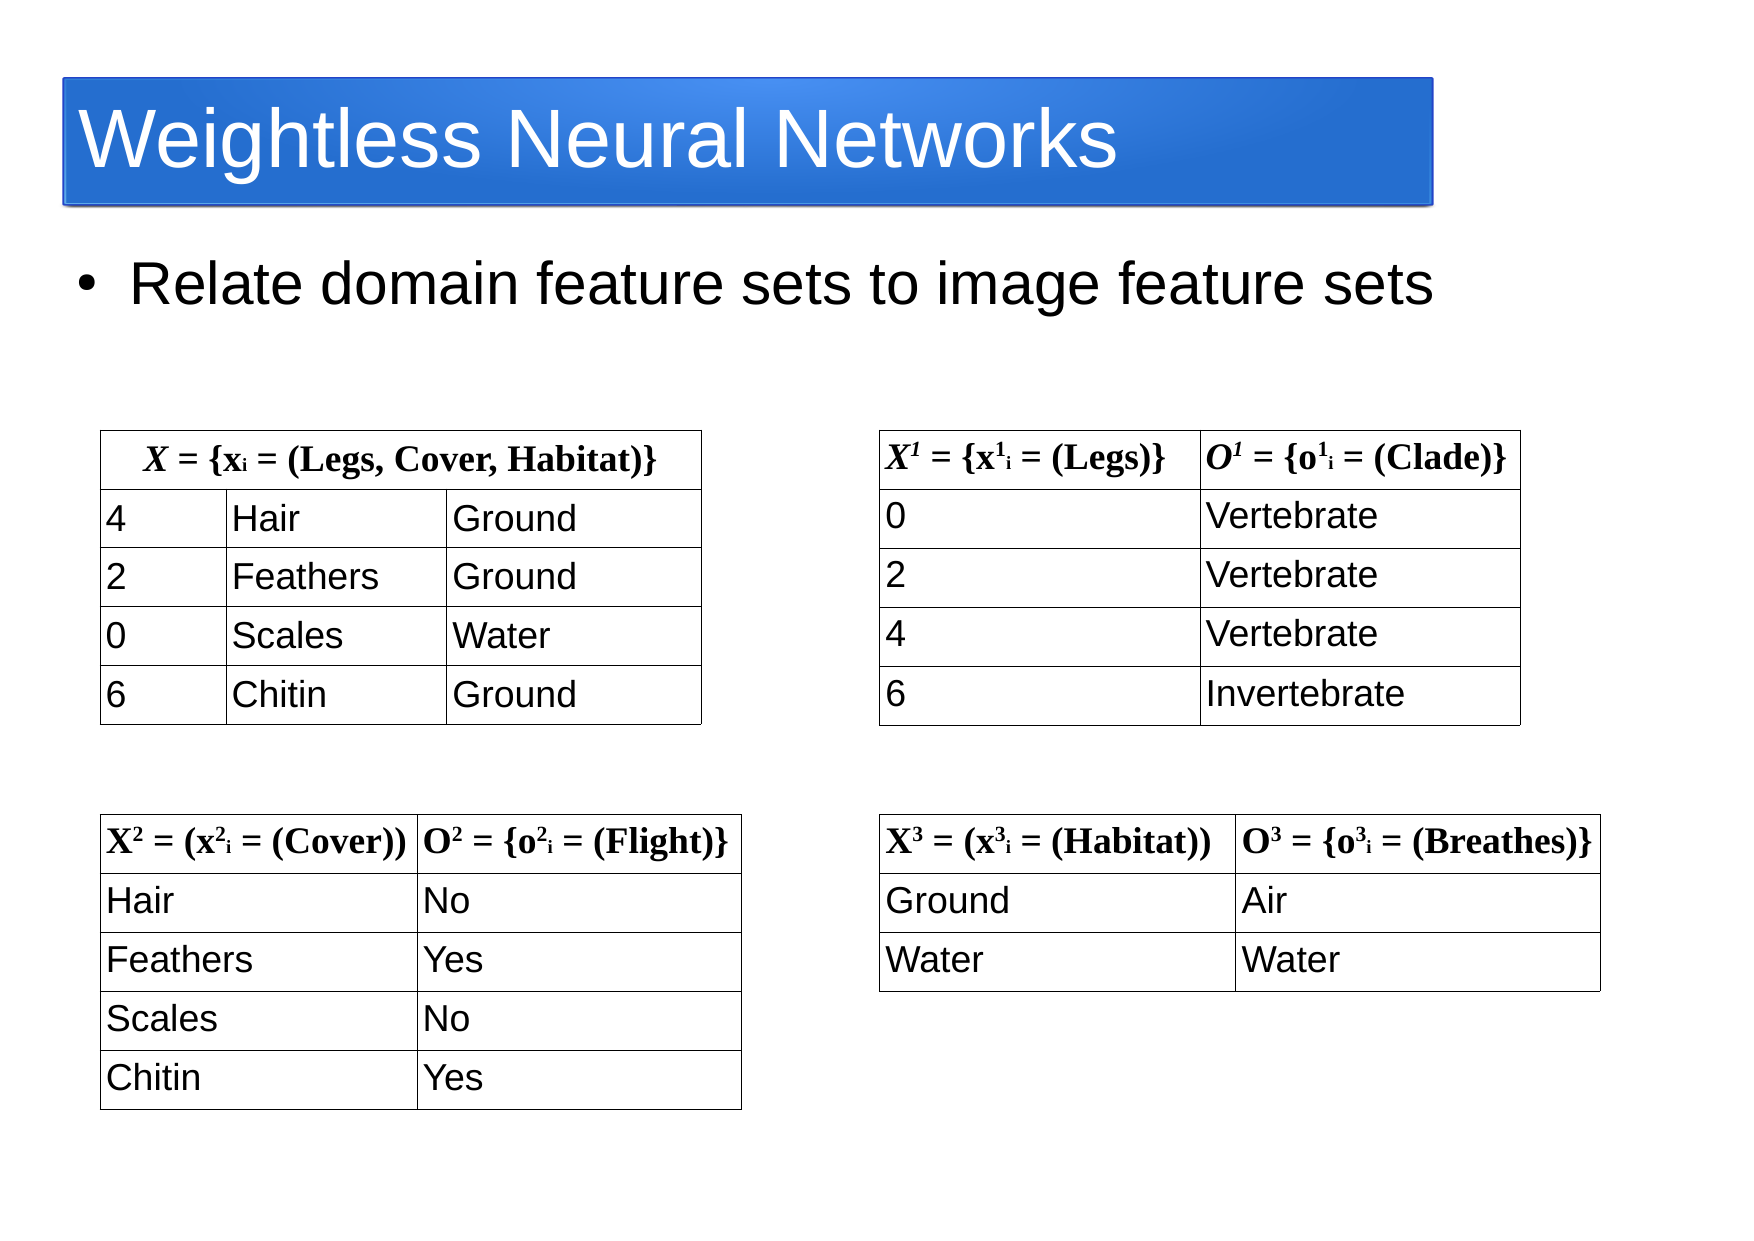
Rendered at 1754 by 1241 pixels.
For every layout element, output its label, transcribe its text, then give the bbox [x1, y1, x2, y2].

table_cell Air [1236, 874, 1600, 932]
table_cell 6 [880, 667, 1200, 725]
table_cell Yes [418, 933, 741, 991]
table_cell Vertebrate [1201, 490, 1520, 548]
table_cell Hair [101, 874, 417, 932]
table_cell Feathers [227, 548, 446, 606]
table_cell Vertebrate [1201, 549, 1520, 607]
table_cell Chitin [101, 1051, 417, 1109]
table_header O1 = {o1i = (Clade)} [1201, 431, 1520, 489]
table_cell Water [1236, 933, 1600, 991]
table_cell 0 [880, 490, 1200, 548]
table_cell 2 [880, 549, 1200, 607]
table_header O2 = {o2i = (Flight)} [418, 815, 741, 873]
table_cell Scales [101, 992, 417, 1050]
table_cell Chitin [227, 666, 446, 724]
title Weightless Neural Networks [78, 80, 1429, 198]
list Relate domain feature sets to image feature sets [58, 249, 1696, 342]
table_header X2 = (x2i = (Cover)) [101, 815, 417, 873]
table_cell 2 [101, 548, 226, 606]
table_cell Water [447, 607, 701, 665]
table_cell Water [880, 933, 1235, 991]
table_cell No [418, 992, 741, 1050]
table_cell Hair [227, 490, 446, 547]
table_cell 6 [101, 666, 226, 724]
table_cell Ground [447, 666, 701, 724]
table_cell Ground [880, 874, 1235, 932]
table_cell 4 [101, 490, 226, 547]
table_cell Yes [418, 1051, 741, 1109]
table_cell Invertebrate [1201, 667, 1520, 725]
table_header X1 = {x1i = (Legs)} [880, 431, 1200, 489]
table_header X = {xi = (Legs, Cover, Habitat)} [101, 431, 701, 489]
table_cell No [418, 874, 741, 932]
table_cell Scales [227, 607, 446, 665]
table_cell 0 [101, 607, 226, 665]
table_header X3 = (x3i = (Habitat)) [880, 815, 1235, 873]
table_cell Ground [447, 548, 701, 606]
table_header O3 = {o3i = (Breathes)} [1236, 815, 1600, 873]
table_cell Ground [447, 490, 701, 547]
table_cell Vertebrate [1201, 608, 1520, 666]
picture [58, 77, 1439, 209]
table_cell 4 [880, 608, 1200, 666]
table_cell Feathers [101, 933, 417, 991]
